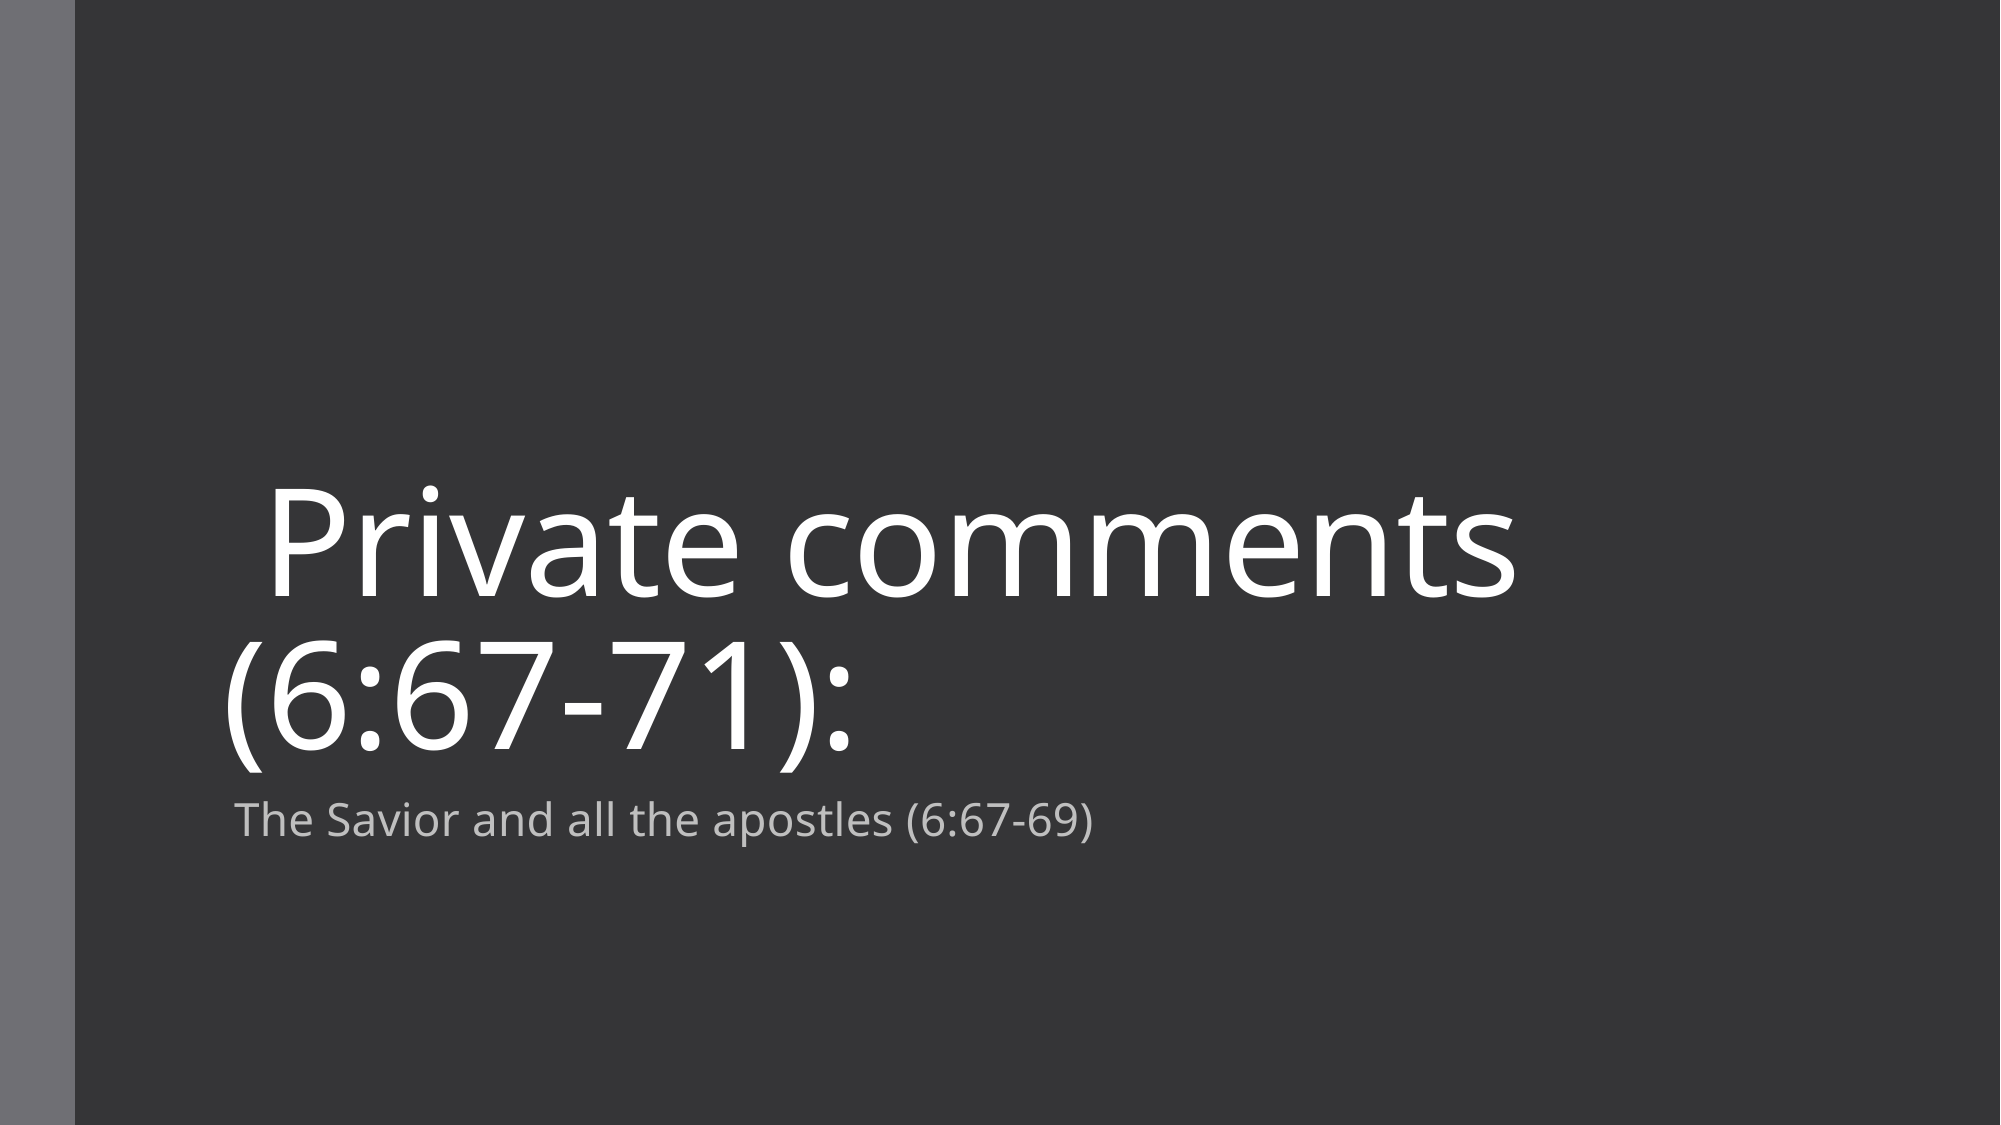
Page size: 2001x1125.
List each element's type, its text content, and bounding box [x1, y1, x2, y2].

title Private comments (6:67-71): [206, 124, 1752, 787]
subtitle The Savior and all the apostles (6:67-69) [206, 787, 1752, 1066]
